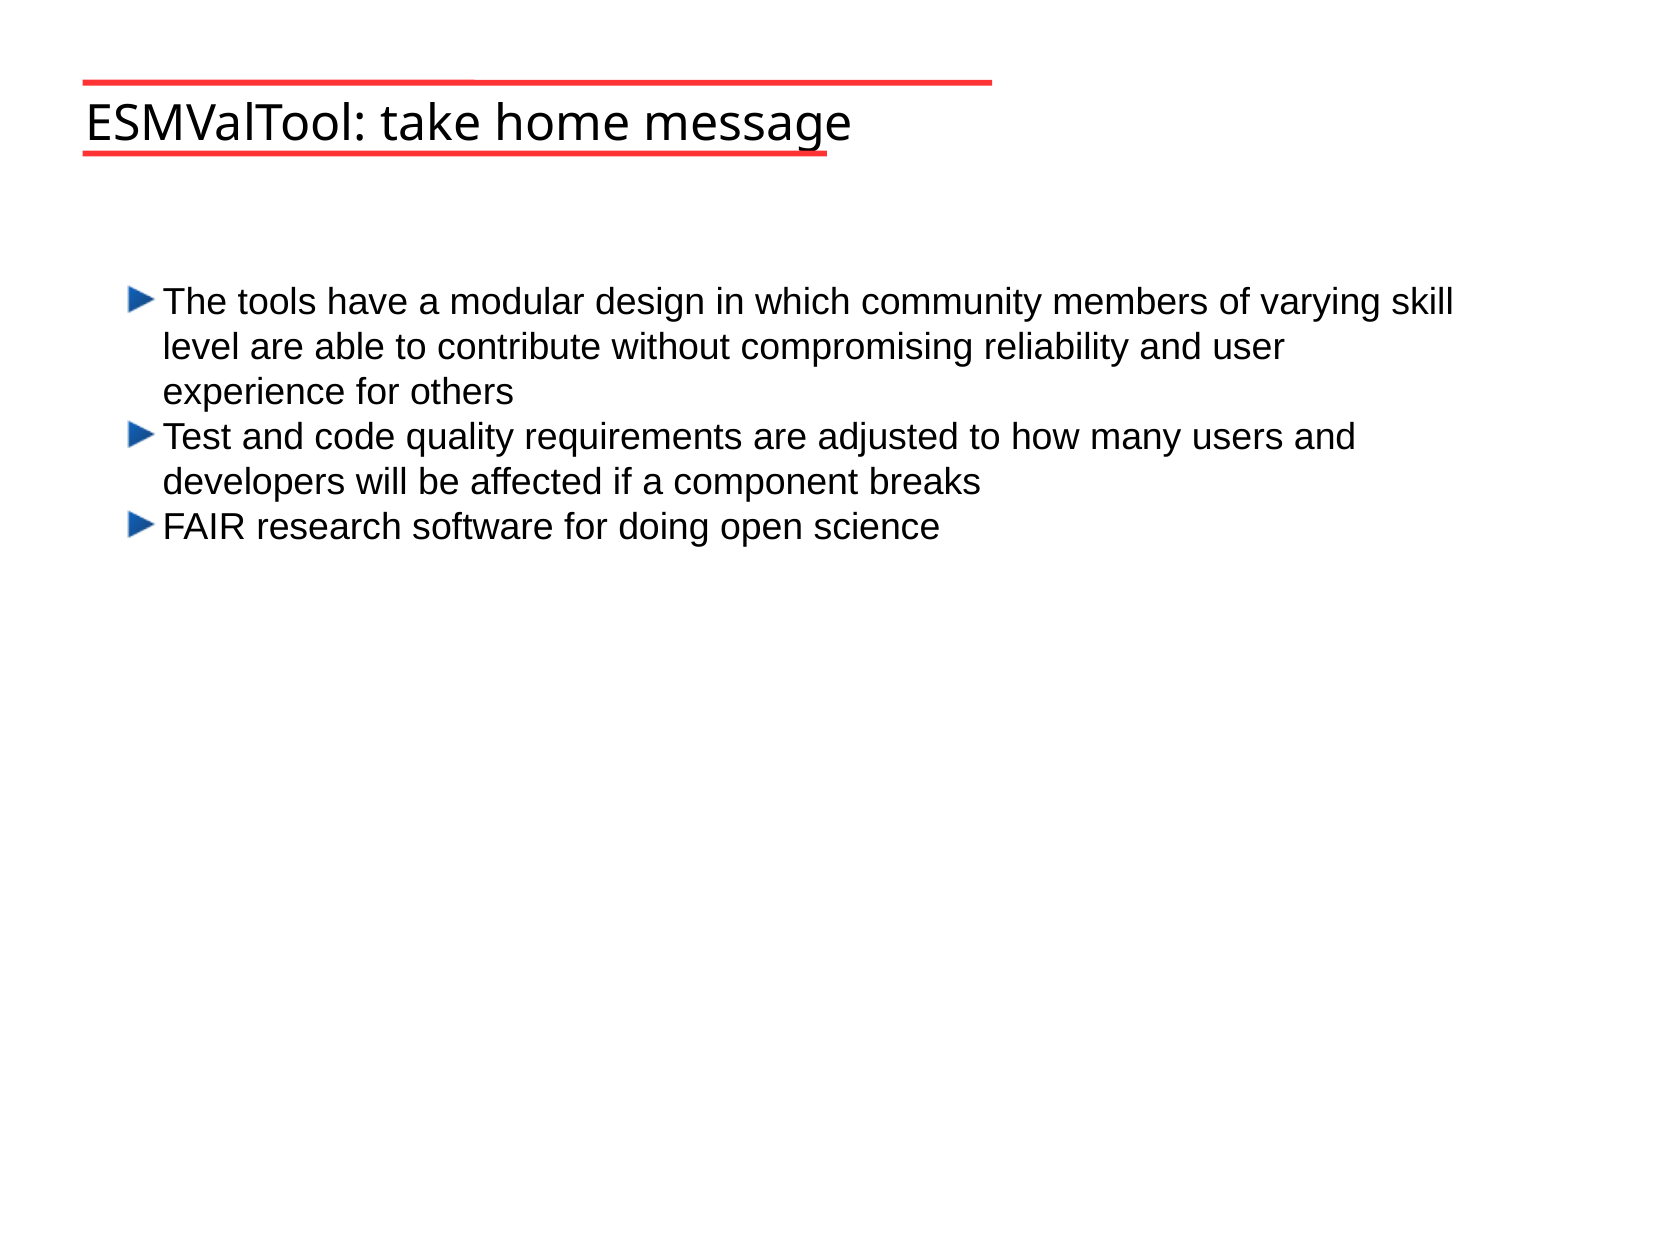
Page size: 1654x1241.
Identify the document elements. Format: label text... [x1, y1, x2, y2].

text_box ESMValTool: take home message [70, 82, 1217, 210]
picture [127, 419, 158, 450]
picture [127, 284, 158, 315]
text_box The tools have a modular design in which community members of varying skill level are able to contribute without compromising reliability and user experience for others Test and code quality requirements are adjusted to how many users and developers will be affected if a component breaks FAIR research software for doing open science [112, 224, 1471, 996]
picture [127, 509, 158, 540]
